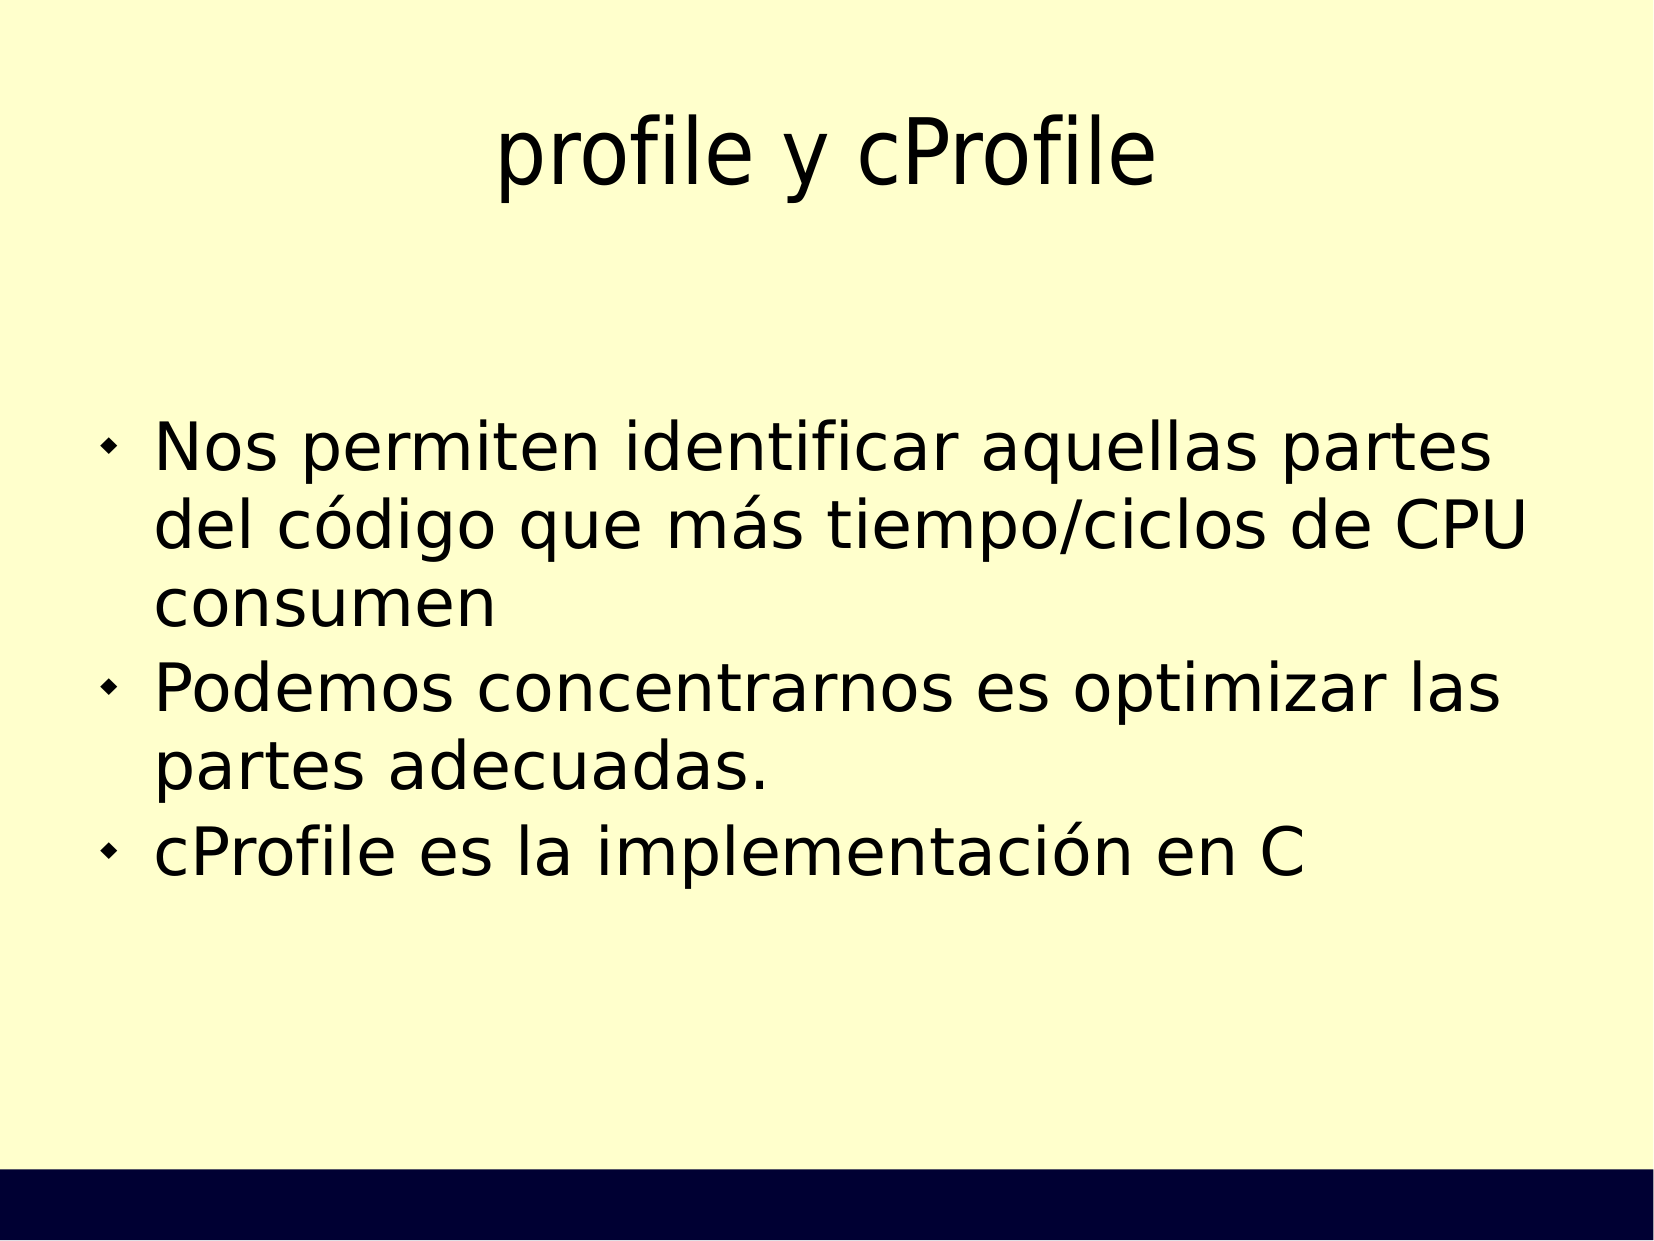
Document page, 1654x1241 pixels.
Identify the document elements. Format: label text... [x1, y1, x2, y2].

title profile y cProfile [82, 49, 1571, 257]
list Nos permiten identificar aquellas partes del código que más tiempo/ciclos de CPU consumen Podemos concentrarnos es optimizar las partes adecuadas. cProfile es la implementación en C [82, 290, 1538, 1010]
